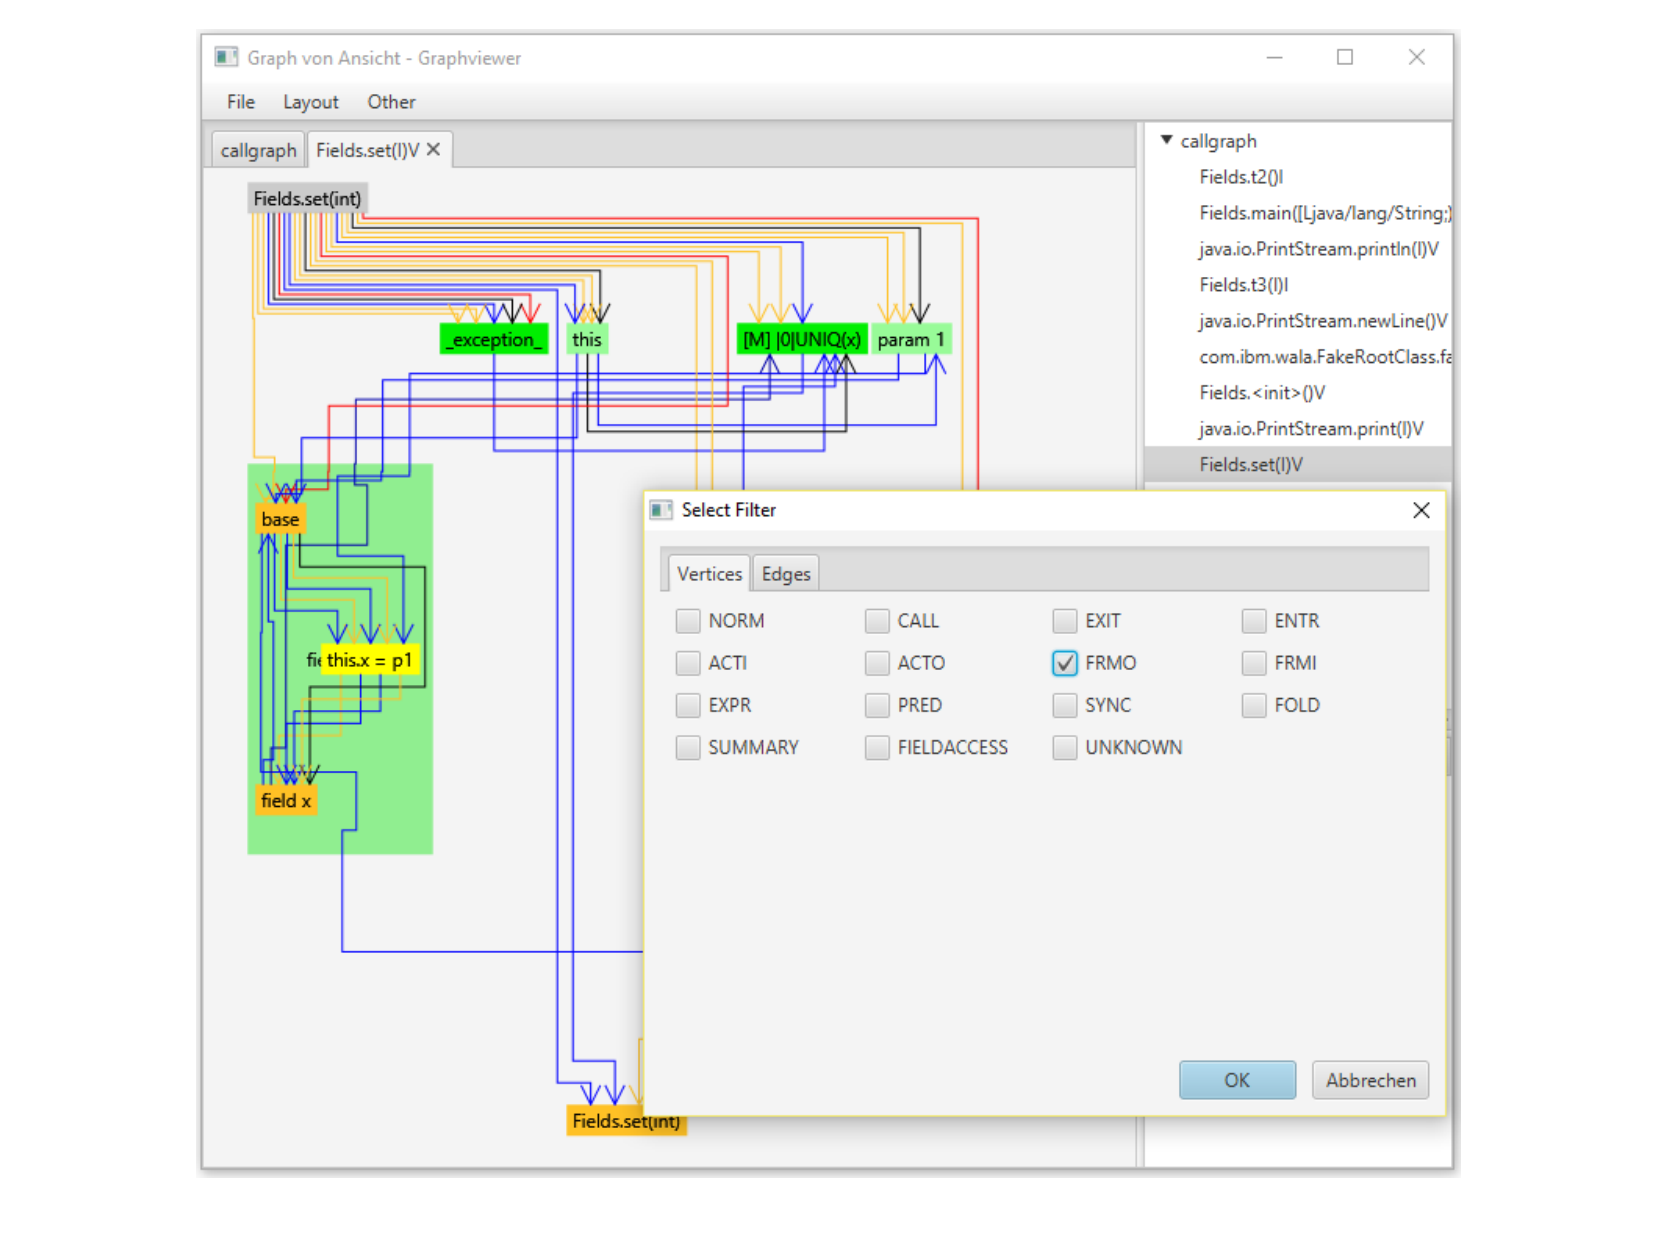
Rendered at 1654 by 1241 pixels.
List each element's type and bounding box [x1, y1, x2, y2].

picture [196, 29, 1461, 1179]
